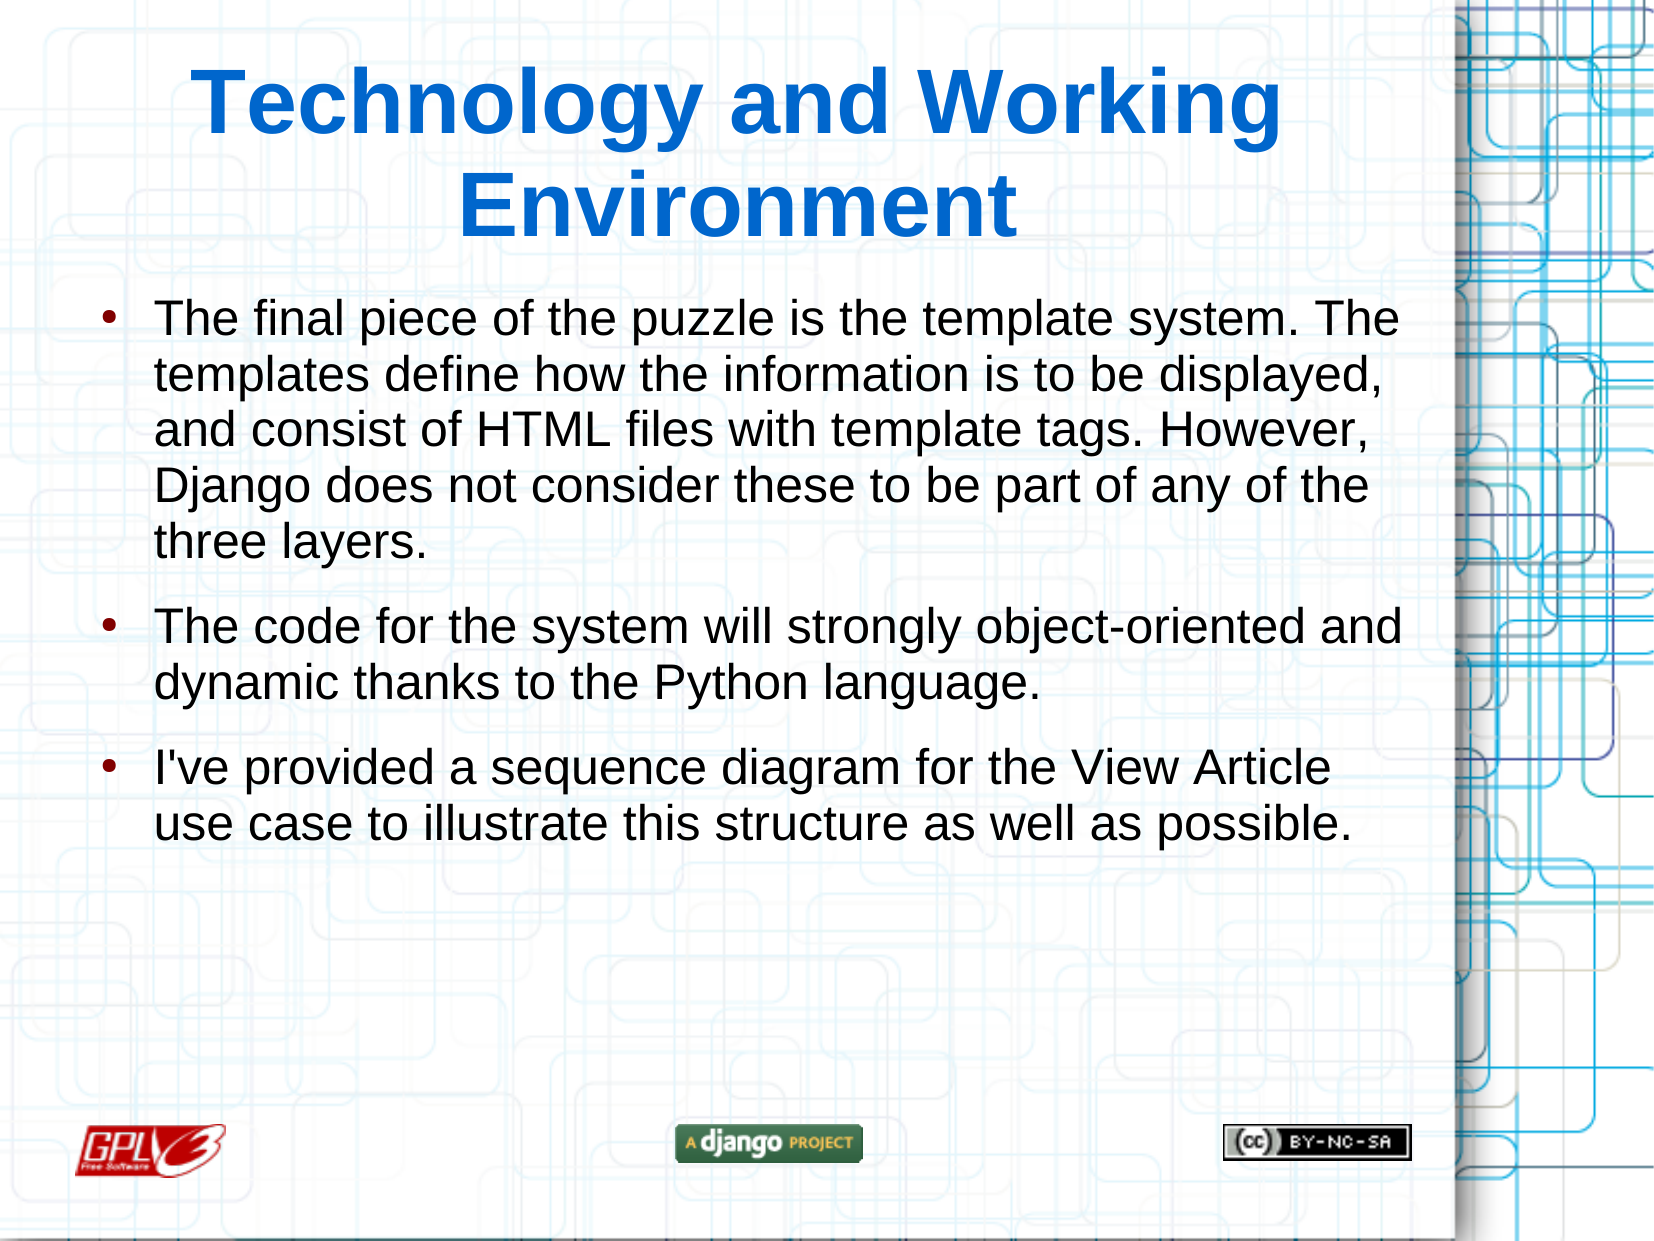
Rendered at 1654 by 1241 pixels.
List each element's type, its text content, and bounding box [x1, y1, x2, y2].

list The final piece of the puzzle is the template system. The templates define how the information is to be displayed, and consist of HTML files with template tags. However, Django does not consider these to be part of any of the three layers. The code for the system will strongly object-oriented and dynamic thanks to the Python language. I've provided a sequence diagram for the View Article use case to illustrate this structure as well as possible. [82, 290, 1418, 1094]
picture [0, 0, 1654, 1241]
title Technology and Working Environment [59, 50, 1418, 256]
